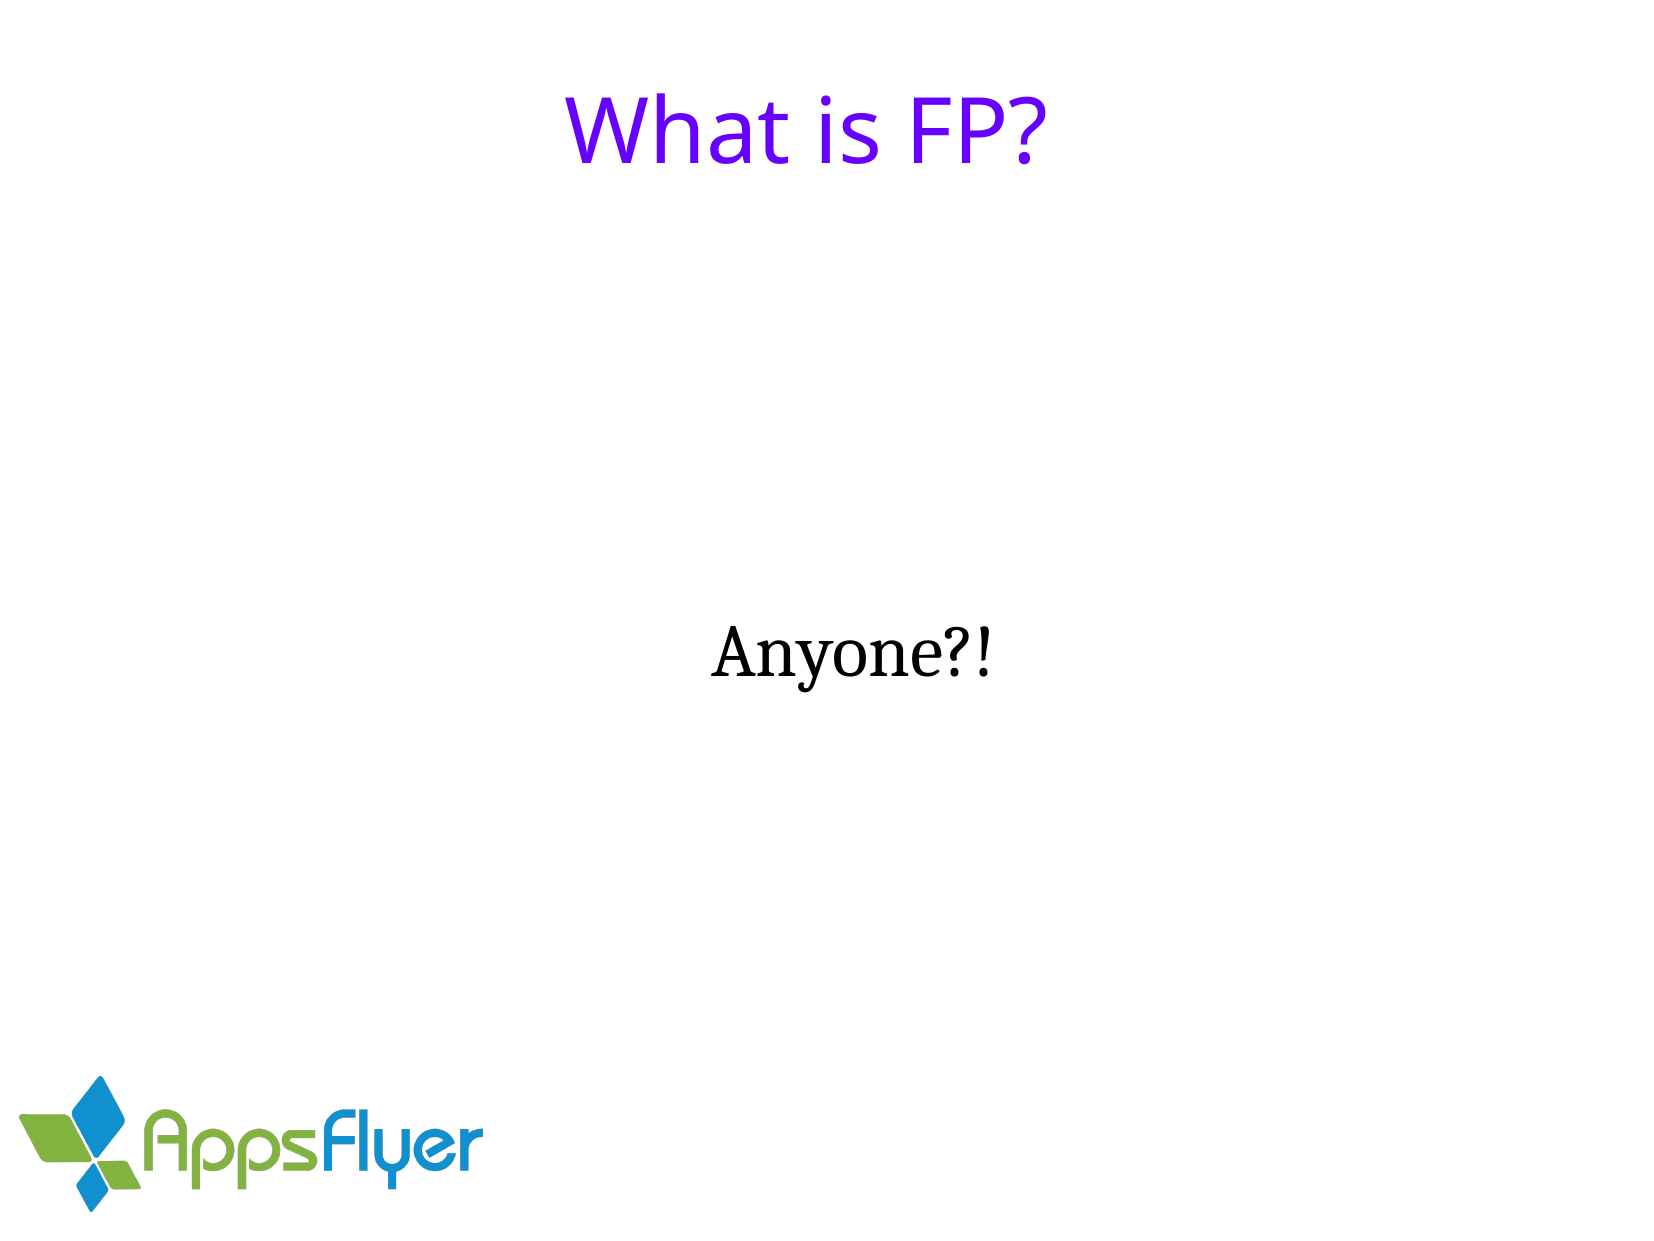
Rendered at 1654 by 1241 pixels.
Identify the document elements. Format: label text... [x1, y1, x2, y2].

list Anyone?! [82, 290, 1571, 1010]
title What is FP? [0, 0, 1654, 257]
picture [19, 1076, 483, 1213]
